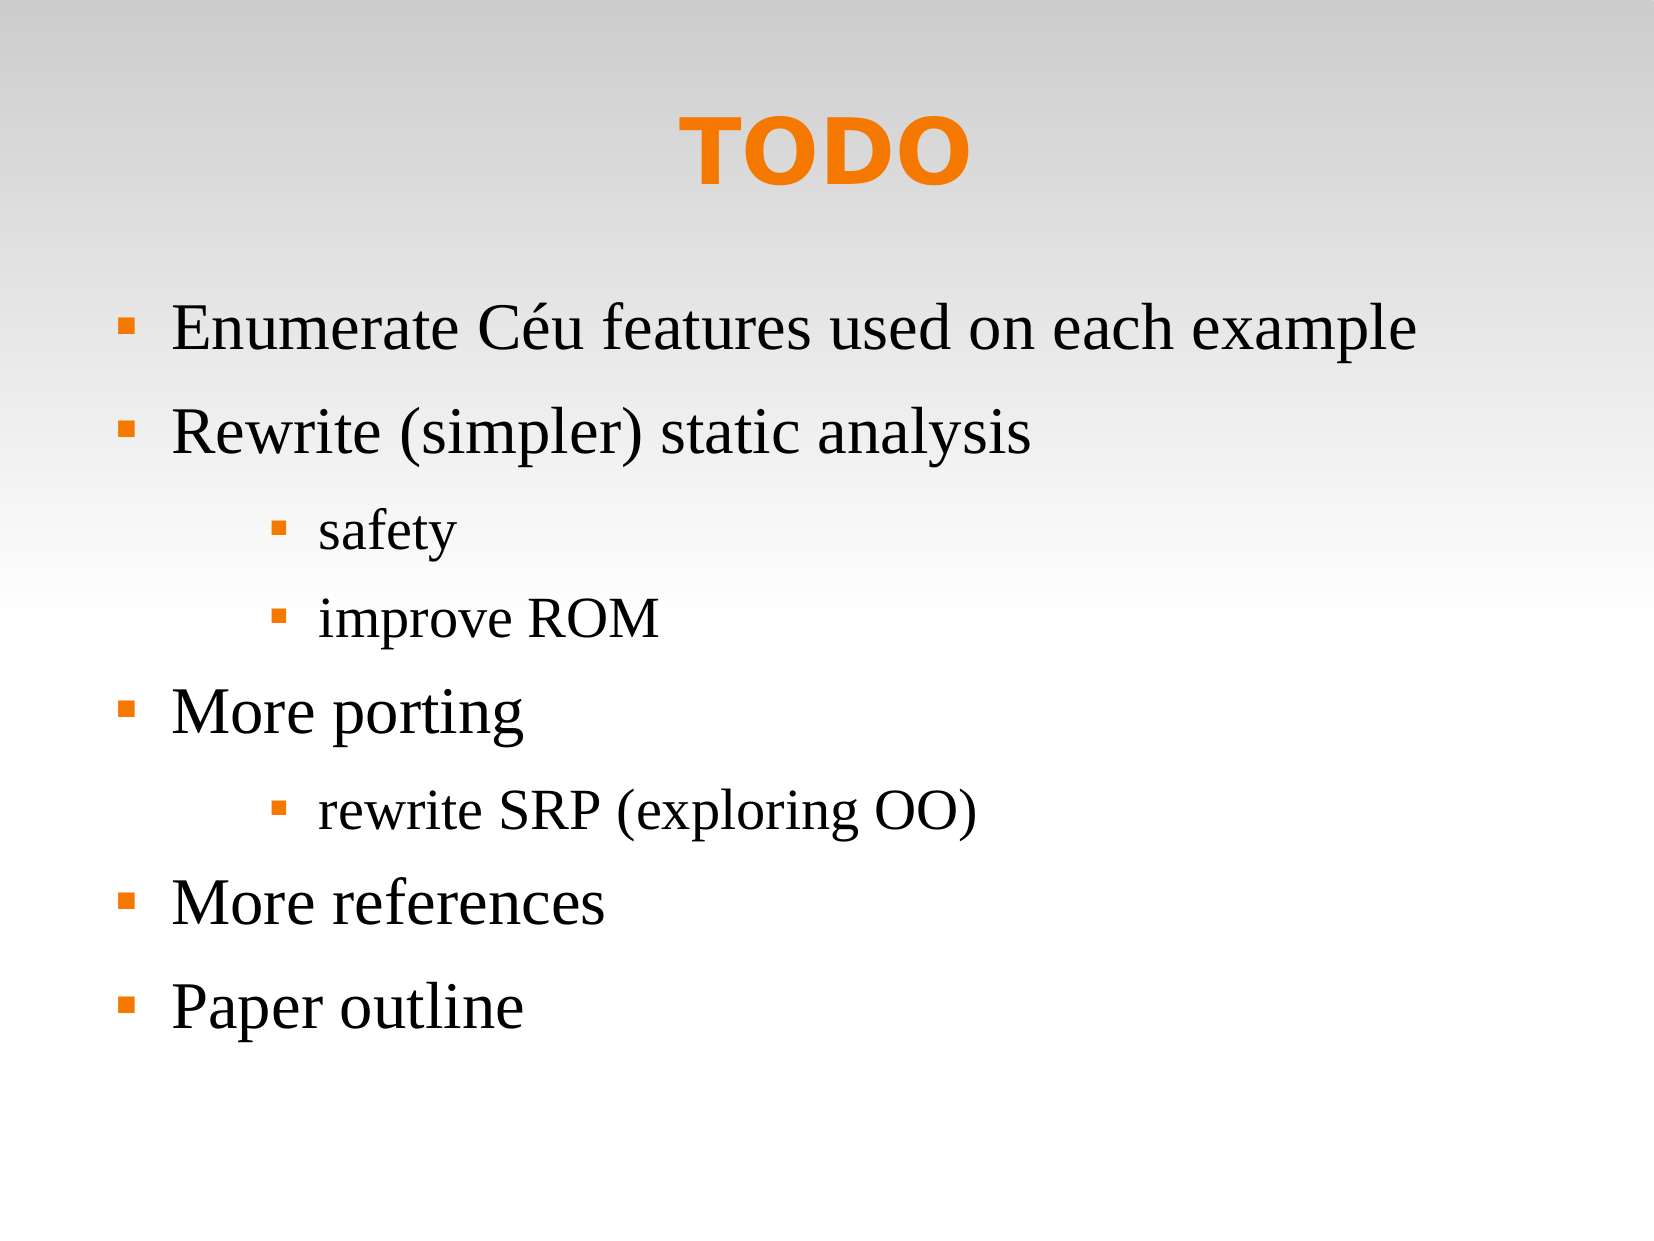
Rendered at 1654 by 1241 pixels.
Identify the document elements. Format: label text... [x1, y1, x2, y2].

title TODO [82, 49, 1571, 257]
list Enumerate Céu features used on each example Rewrite (simpler) static analysis safety improve ROM More porting rewrite SRP (exploring OO) More references Paper outline [82, 290, 1571, 1109]
